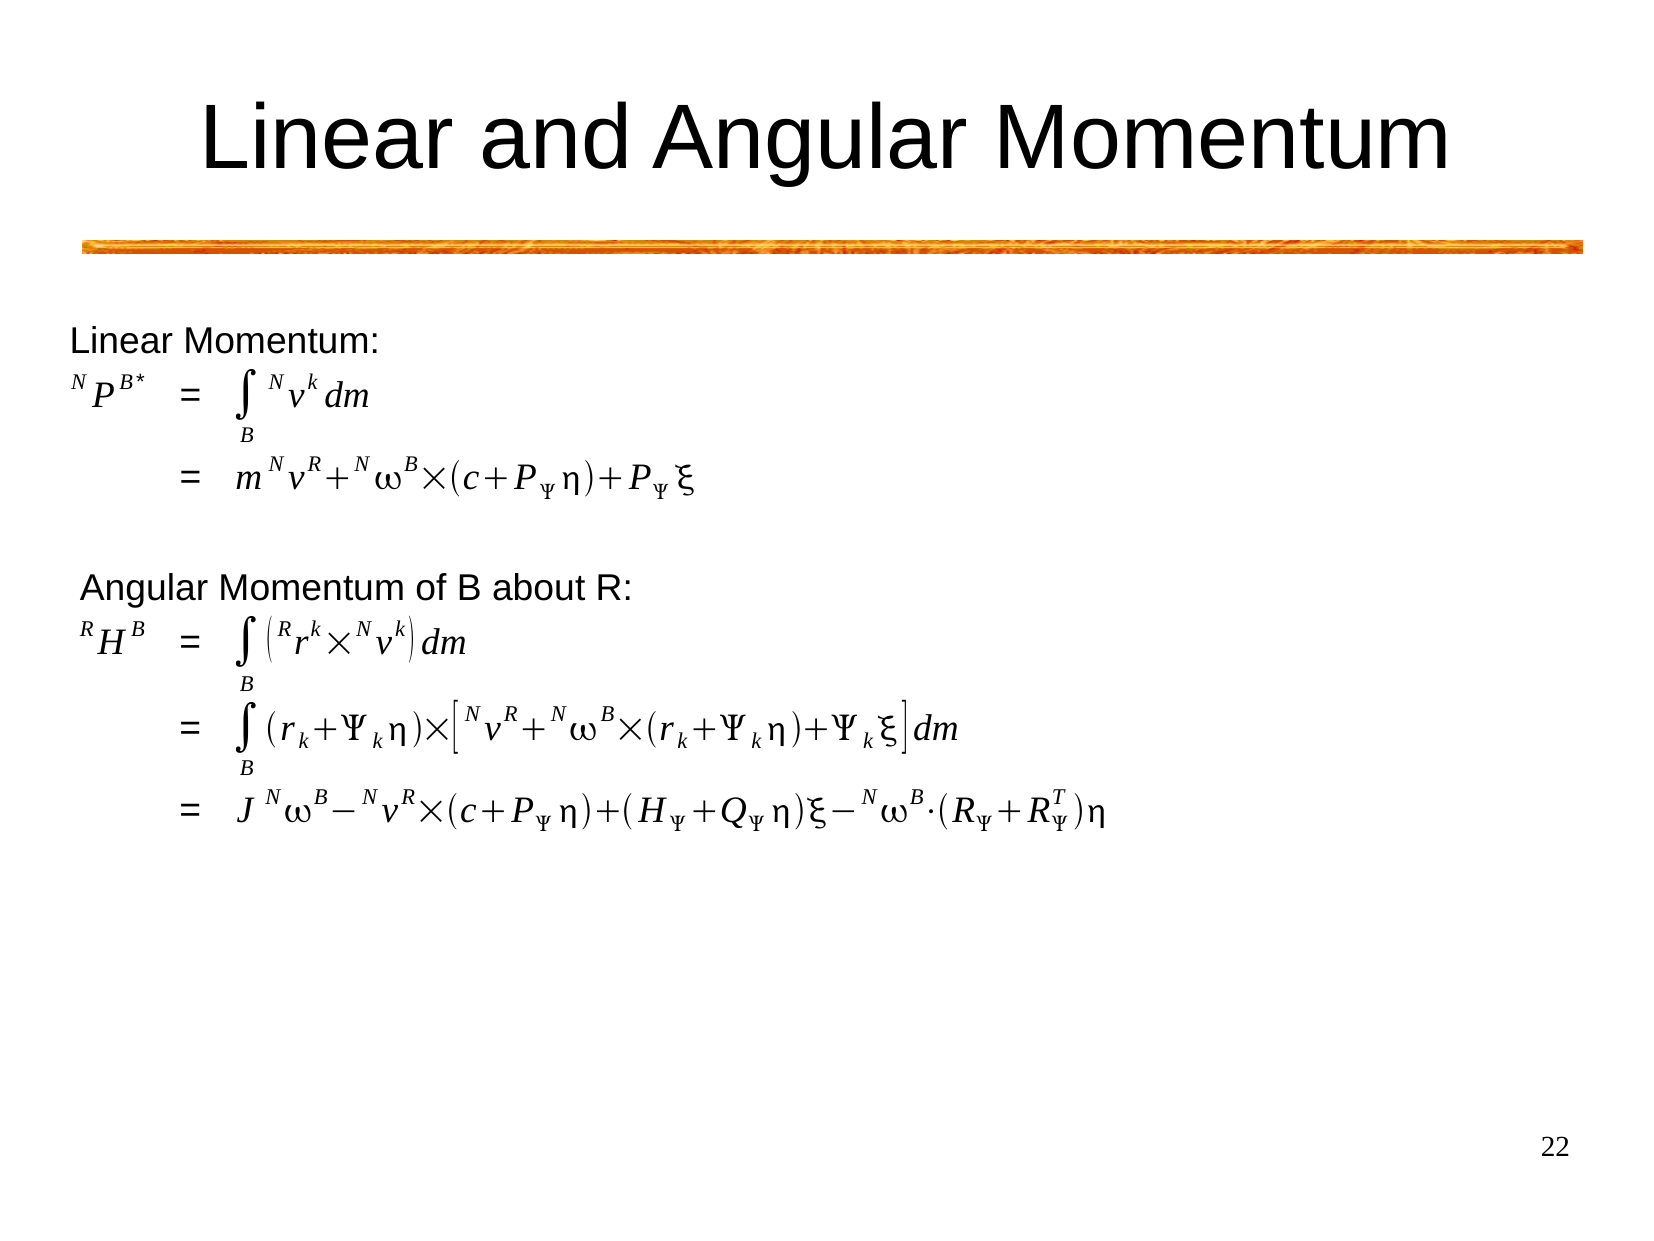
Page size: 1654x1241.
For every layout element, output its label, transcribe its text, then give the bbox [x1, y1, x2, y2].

title Linear and Angular Momentum [82, 56, 1571, 218]
chart [63, 320, 702, 507]
picture [82, 240, 1583, 254]
chart [72, 567, 1114, 839]
